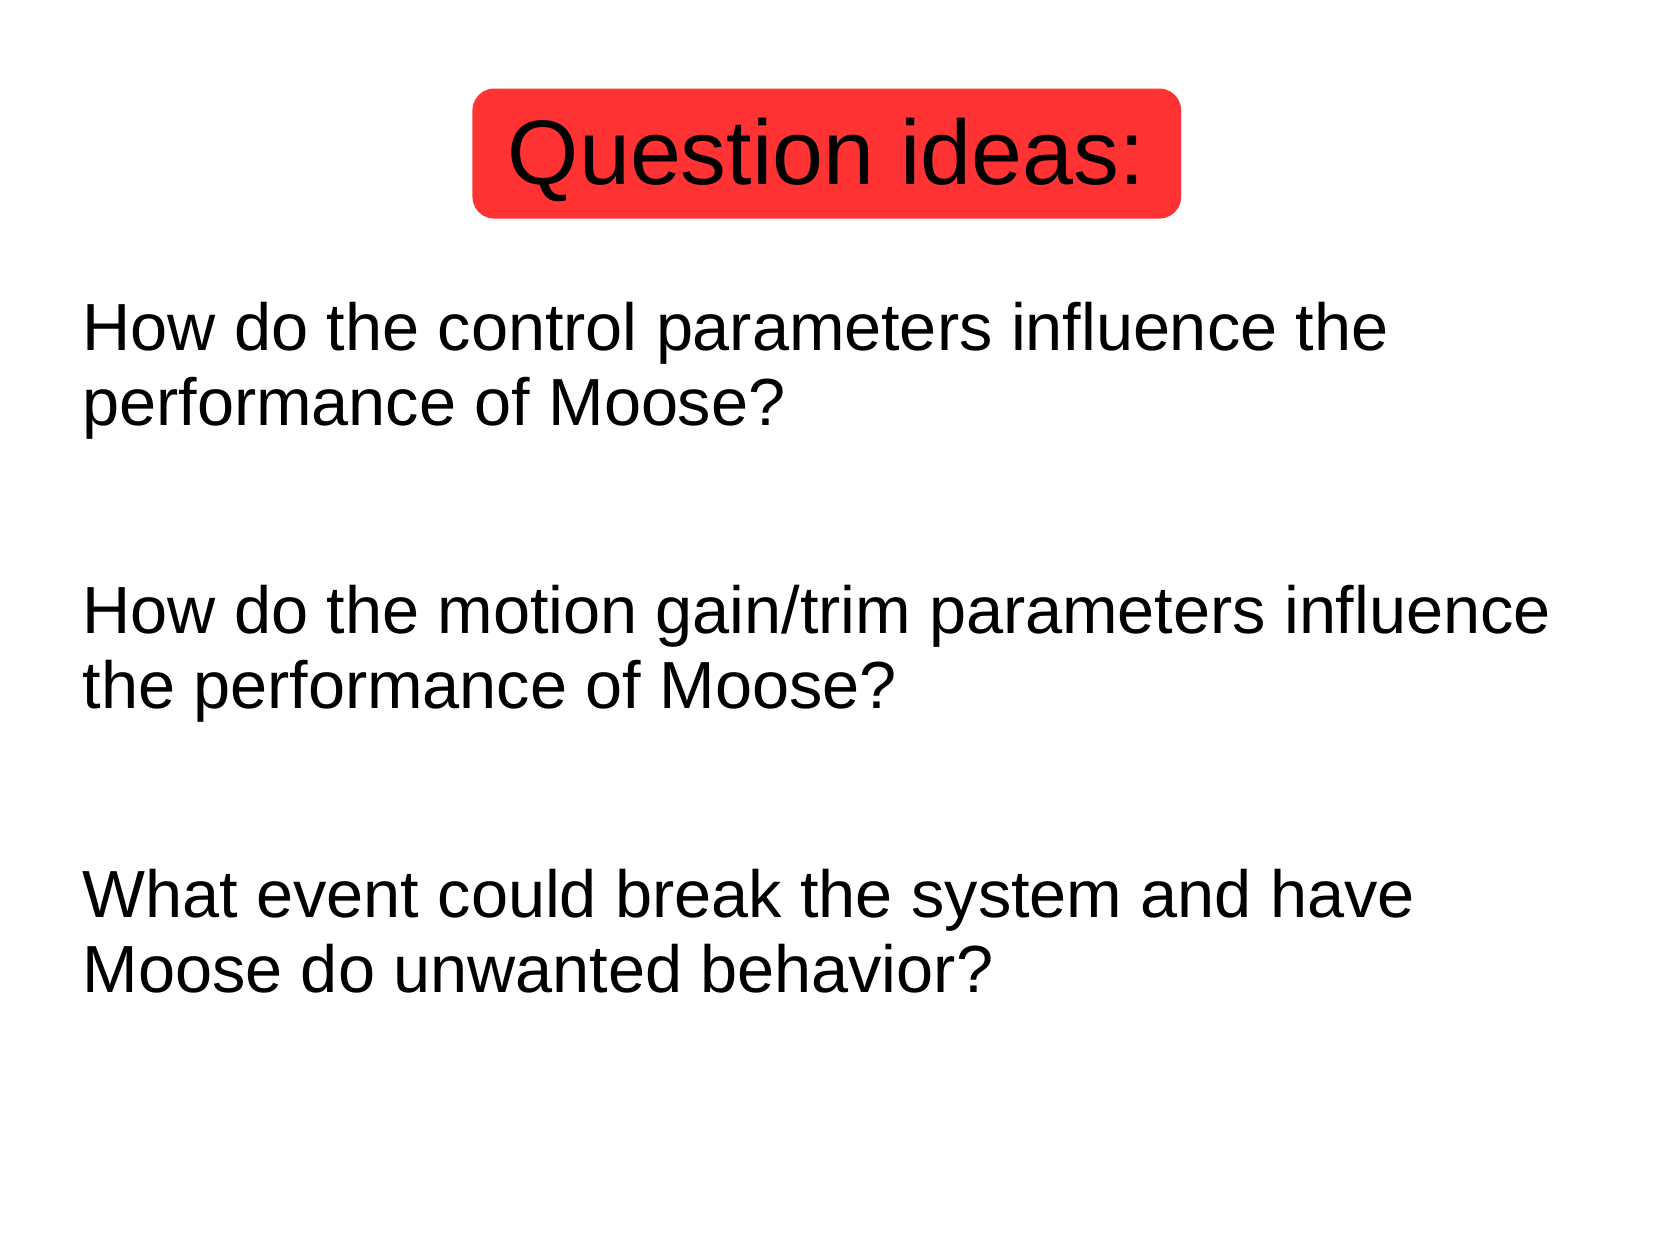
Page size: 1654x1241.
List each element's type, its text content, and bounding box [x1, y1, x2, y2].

title Question ideas: [82, 49, 1571, 257]
list How do the control parameters influence the performance of Moose? How do the motion gain/trim parameters influence the performance of Moose? What event could break the system and have Moose do unwanted behavior? [82, 290, 1571, 1010]
